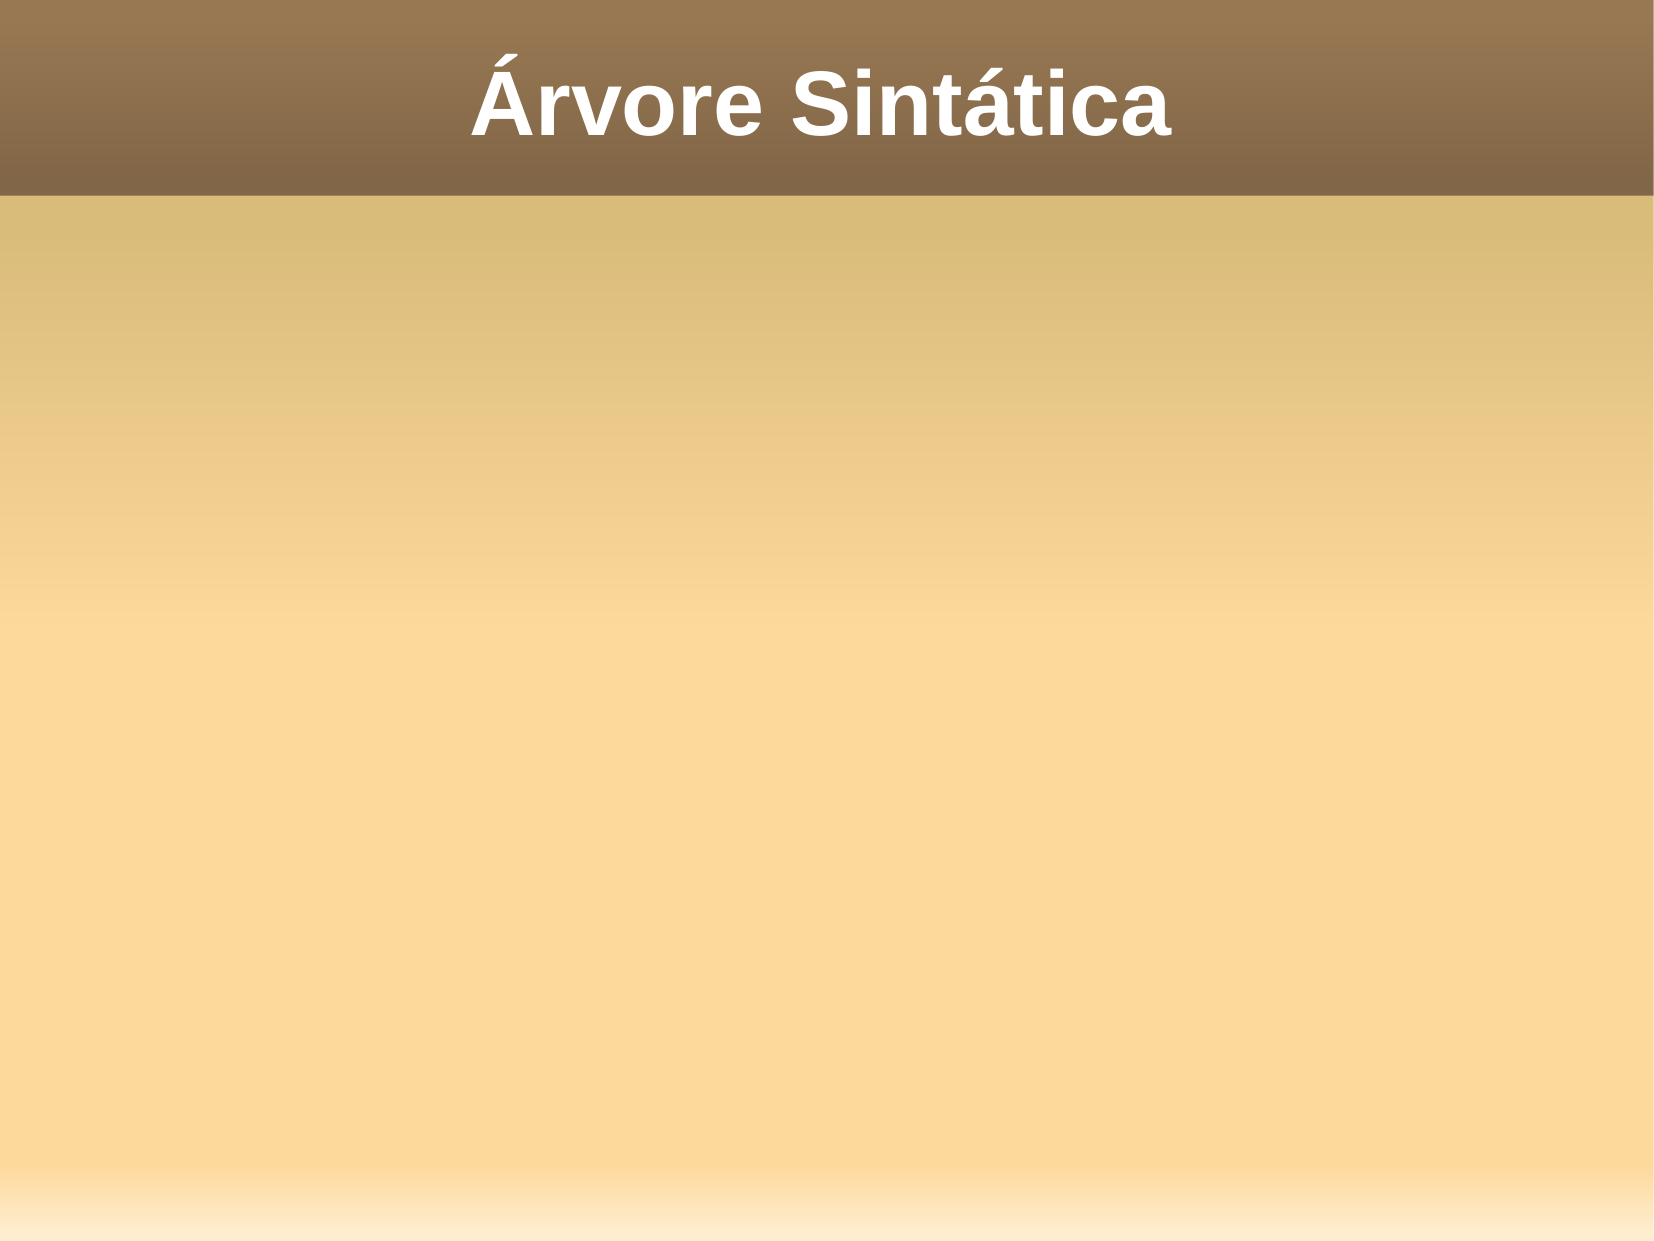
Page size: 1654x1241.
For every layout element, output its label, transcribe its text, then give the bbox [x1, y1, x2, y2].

title Árvore Sintática [76, 7, 1566, 200]
picture [0, 0, 1654, 1241]
